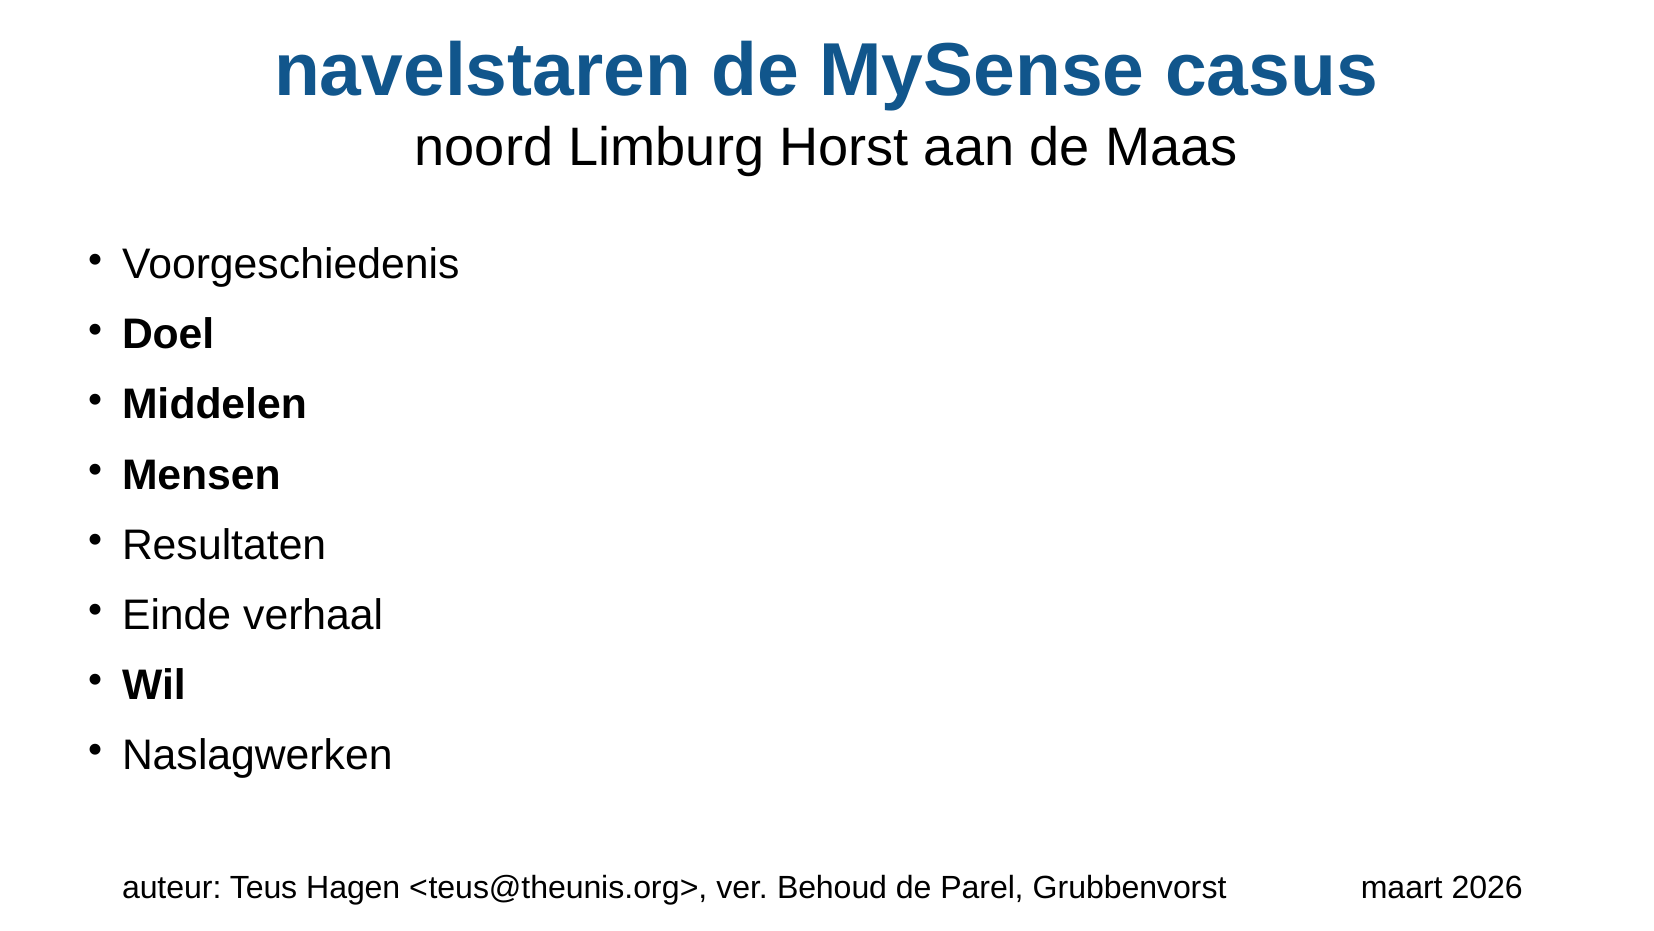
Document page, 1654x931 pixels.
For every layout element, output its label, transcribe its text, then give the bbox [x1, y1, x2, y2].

list Voorgeschiedenis Doel Middelen Mensen Resultaten Einde verhaal Wil Naslagwerken auteur: Teus Hagen <teus@theunis.org>, ver. Behoud de Parel, Grubbenvorst maart 2026 [76, 236, 1565, 916]
title navelstaren de MySense casus noord Limburg Horst aan de Maas [82, 19, 1571, 178]
